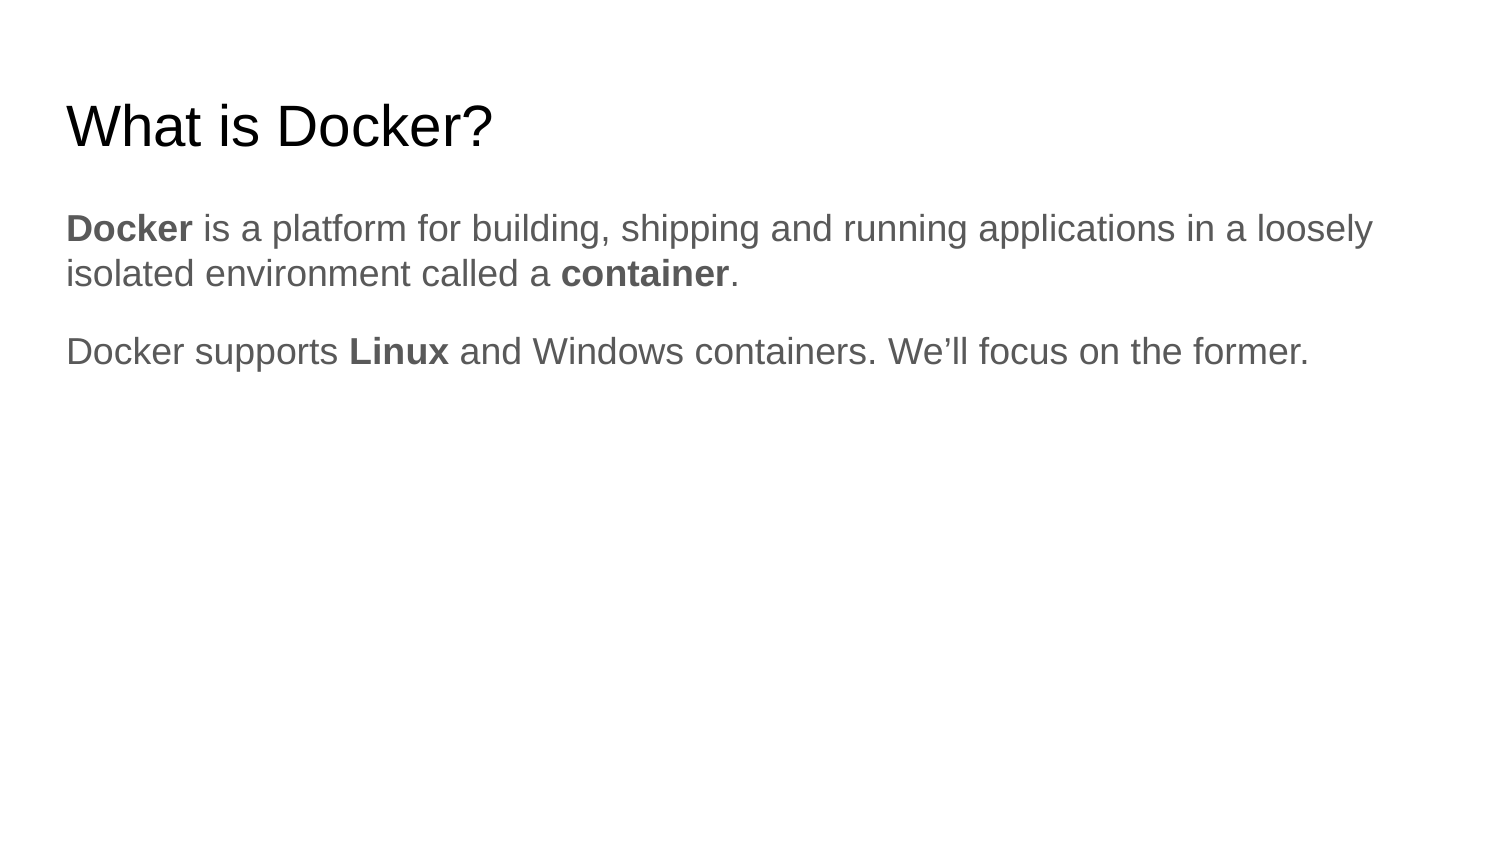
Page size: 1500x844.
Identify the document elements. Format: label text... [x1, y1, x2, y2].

list Docker is a platform for building, shipping and running applications in a loosely isolated environment called a container. Docker supports Linux and Windows containers. We’ll focus on the former. [51, 189, 1449, 750]
title What is Docker? [51, 72, 1449, 167]
